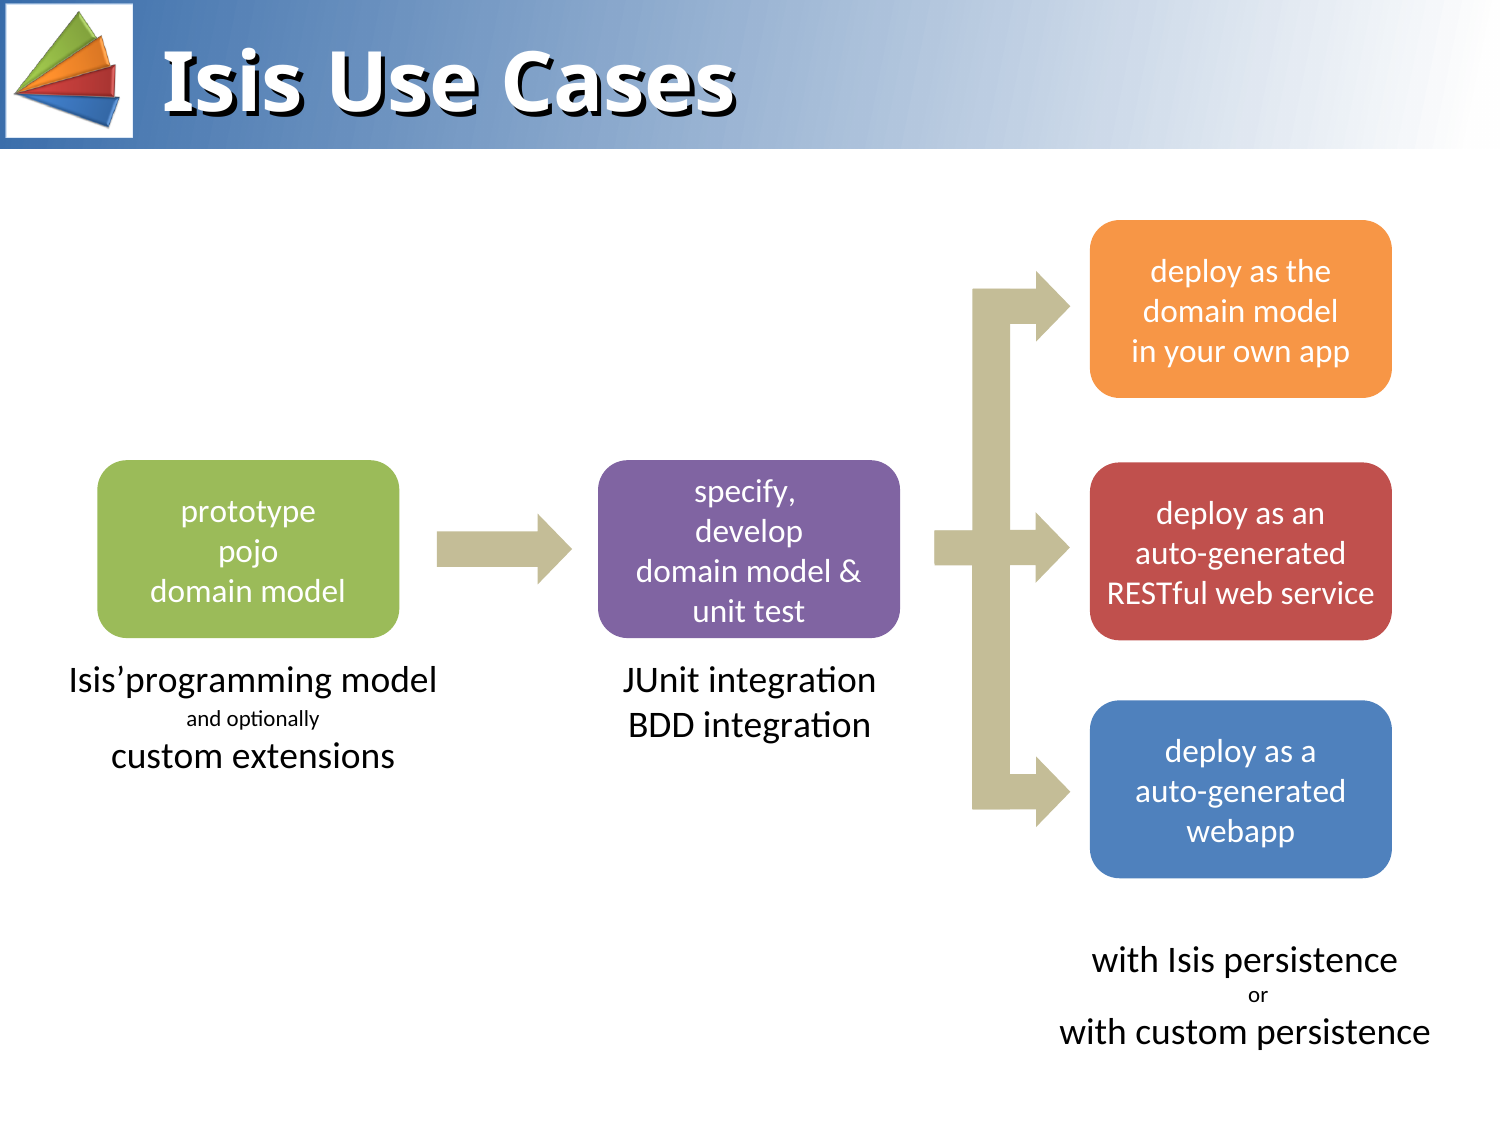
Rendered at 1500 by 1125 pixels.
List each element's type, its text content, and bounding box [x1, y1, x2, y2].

text_box [934, 270, 1071, 828]
text_box deploy as a auto-generated webapp [1089, 700, 1392, 879]
text_box with Isis persistence or with custom persistence [1044, 926, 1447, 1060]
text_box Isis’programming model and optionally custom extensions [53, 646, 453, 785]
text_box deploy as an auto-generated RESTful web service [1089, 462, 1392, 641]
text_box [436, 513, 573, 585]
picture [0, 0, 1500, 149]
text_box deploy as the domain model in your own app [1089, 220, 1392, 398]
text_box JUnit integration BDD integration [608, 646, 892, 753]
text_box prototype pojo domain model [97, 460, 400, 639]
text_box specify, develop domain model & unit test [598, 460, 901, 639]
title Isis Use Cases [147, 19, 1500, 138]
